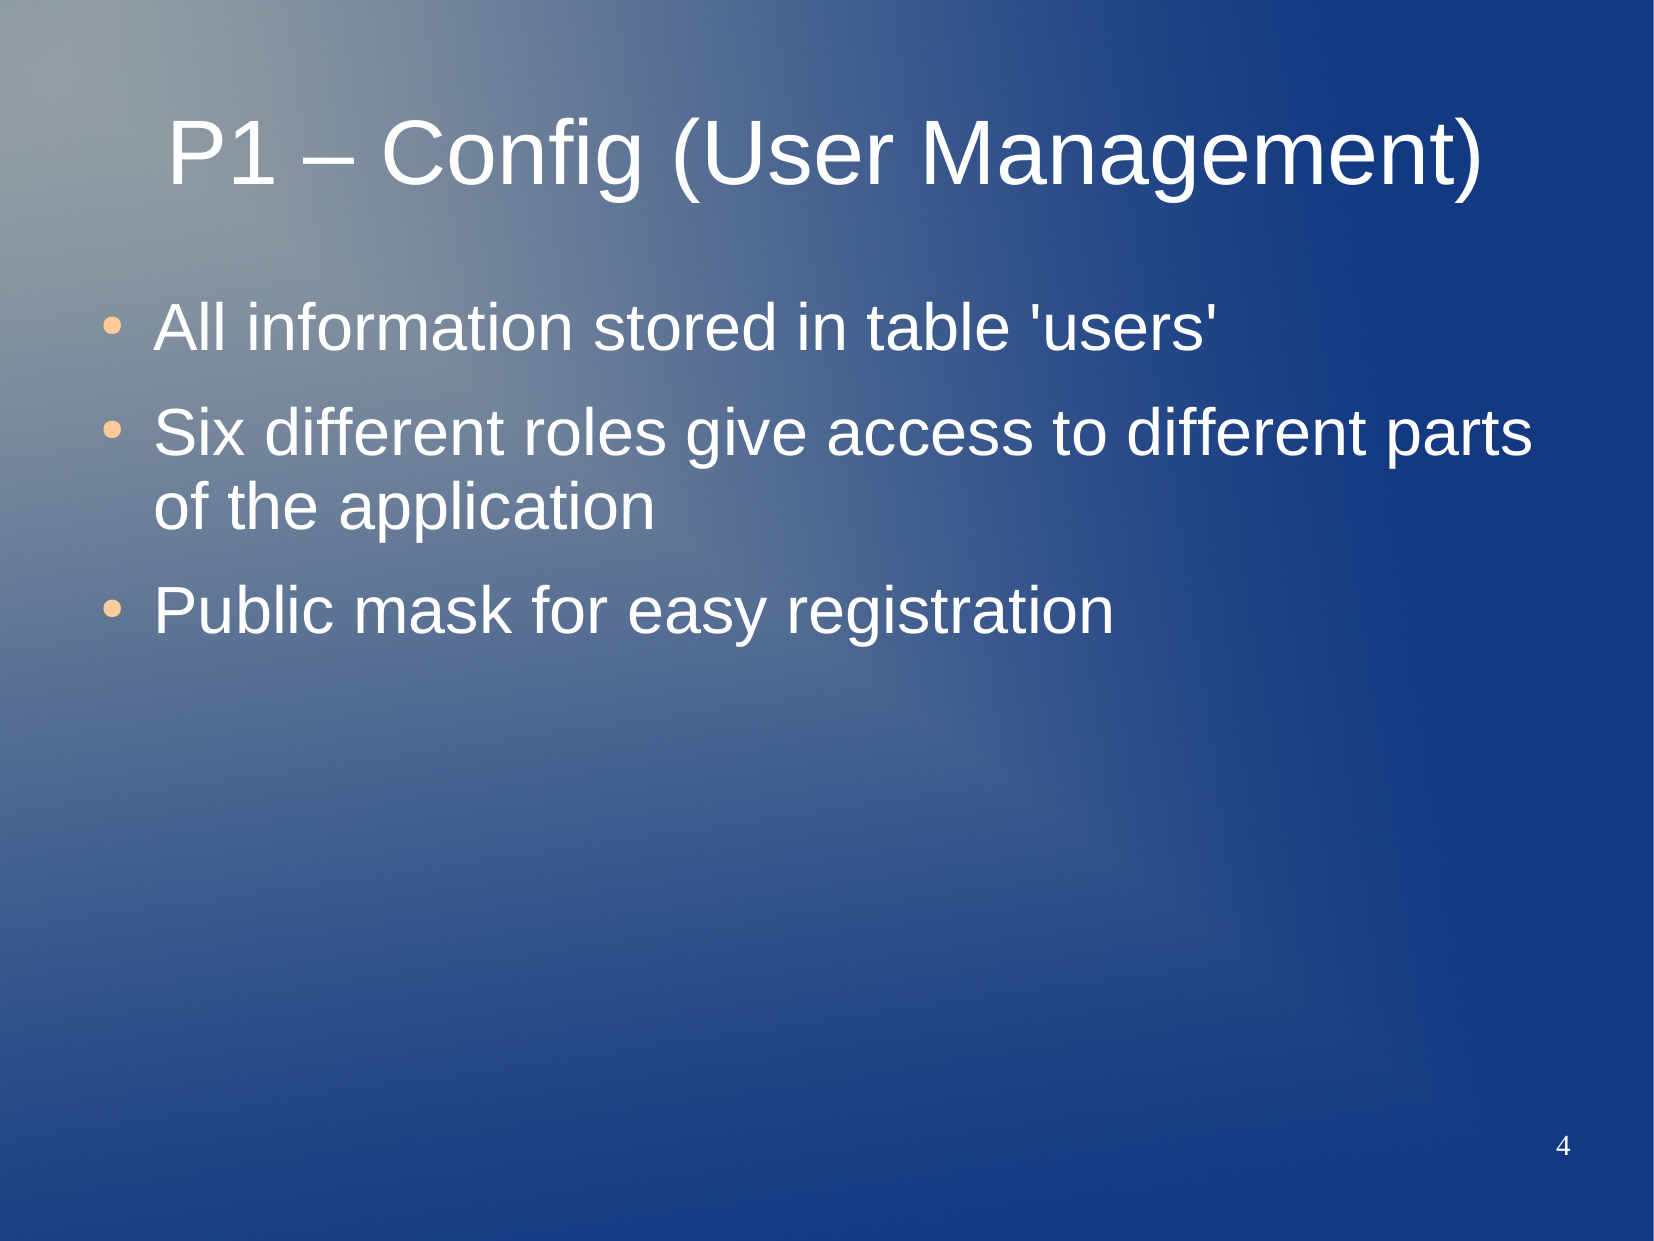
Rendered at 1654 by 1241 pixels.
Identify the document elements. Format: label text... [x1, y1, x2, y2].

title P1 – Config (User Management) [82, 49, 1571, 257]
picture [0, 0, 1654, 1241]
list All information stored in table 'users' Six different roles give access to different parts of the application Public mask for easy registration [82, 290, 1571, 1109]
